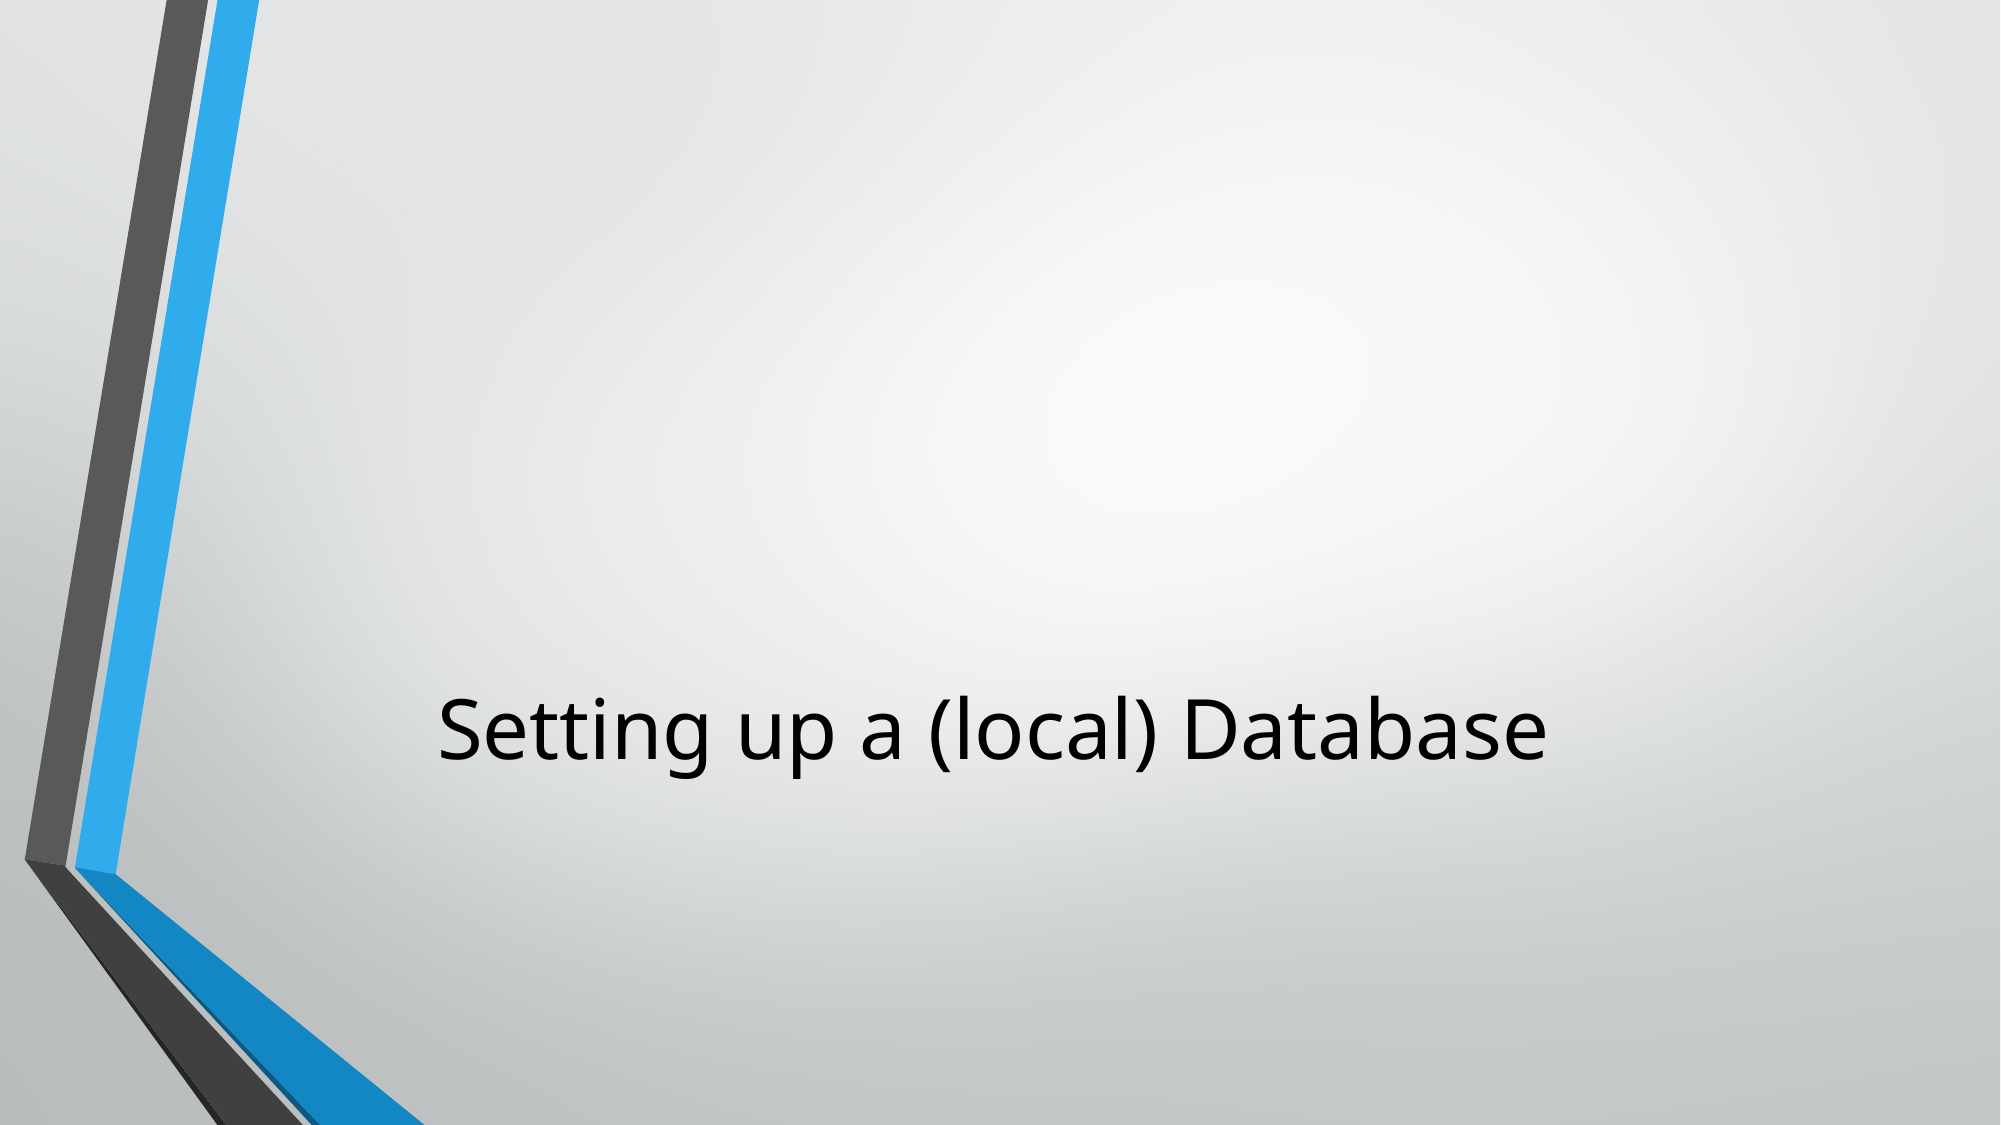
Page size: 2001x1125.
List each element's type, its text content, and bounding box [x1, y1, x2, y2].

title Setting up a (local) Database [421, 437, 1887, 784]
